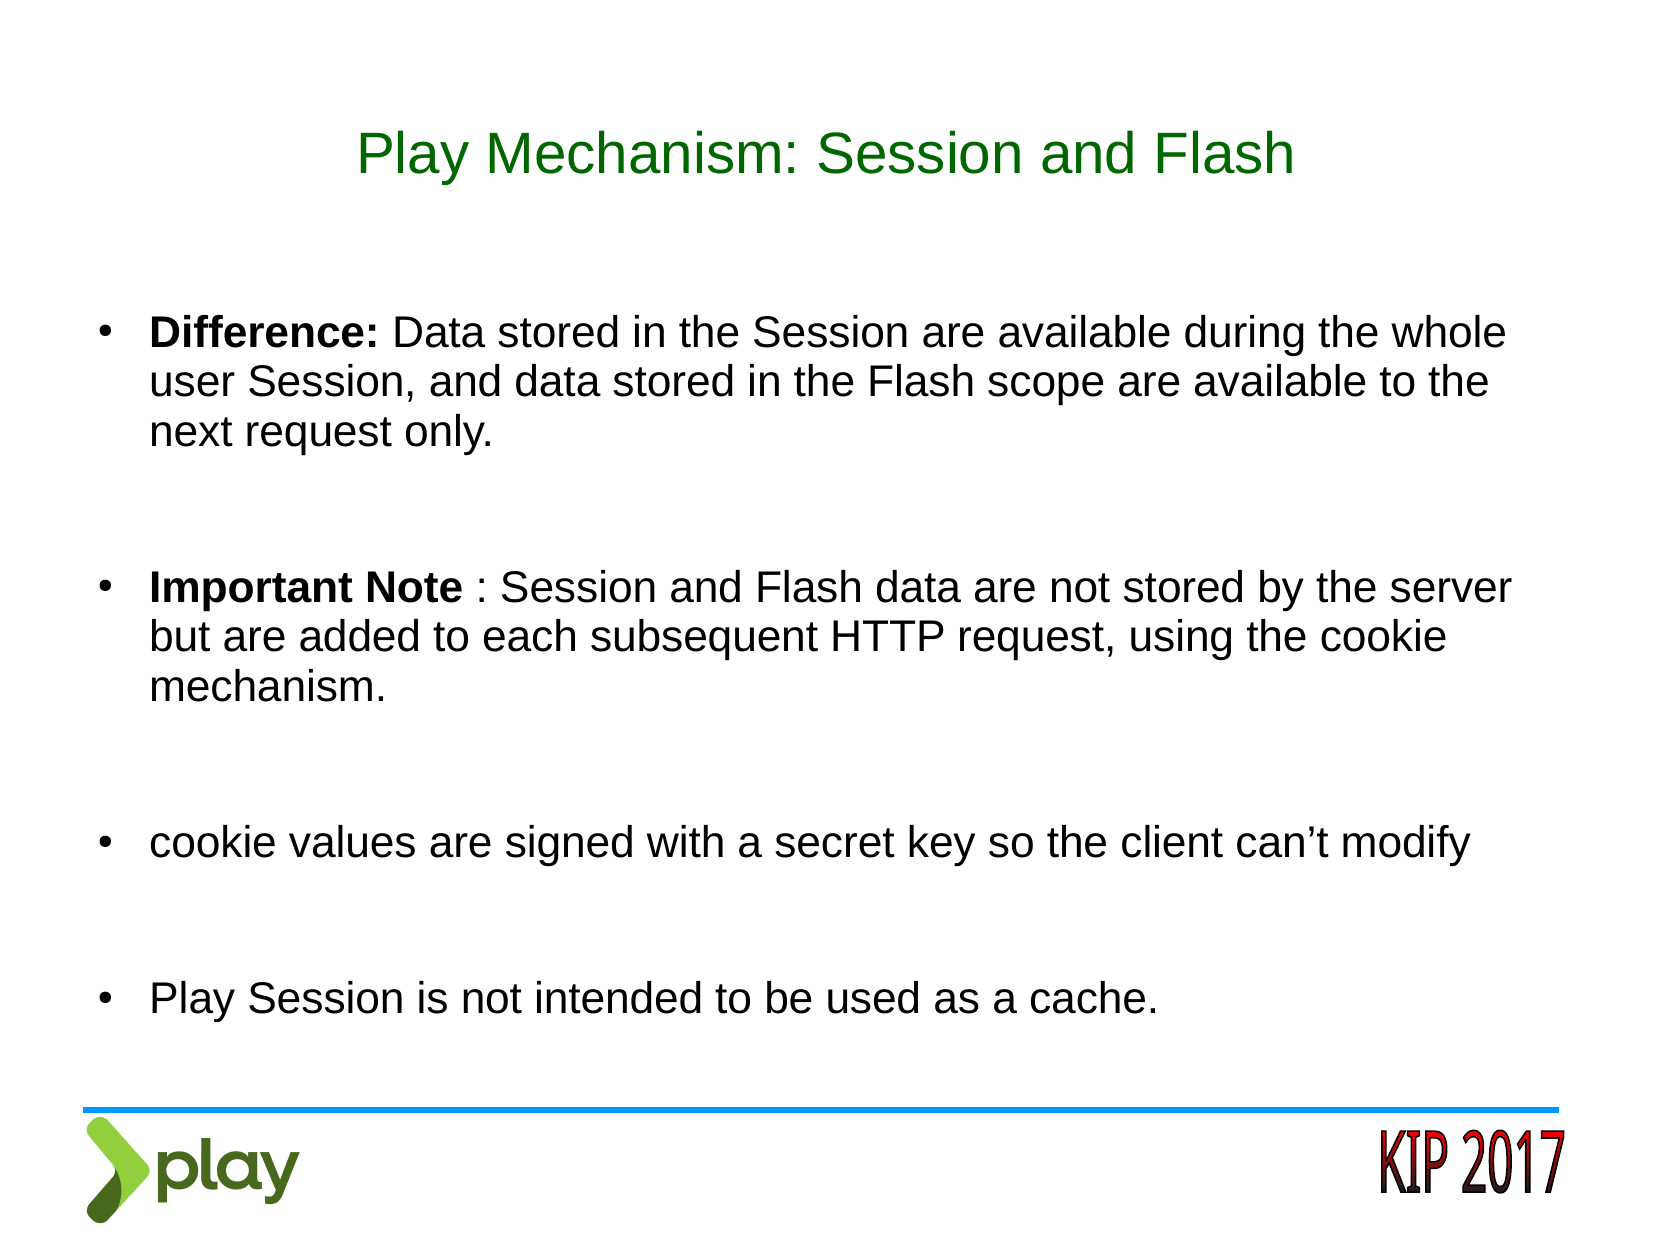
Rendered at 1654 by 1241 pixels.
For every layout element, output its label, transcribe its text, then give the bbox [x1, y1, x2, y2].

list Difference: Data stored in the Session are available during the whole user Session, and data stored in the Flash scope are available to the next request only. Important Note : Session and Flash data are not stored by the server but are added to each subsequent HTTP request, using the cookie mechanism. cookie values are signed with a secret key so the client can’t modify Play Session is not intended to be used as a cache. [80, 307, 1536, 1027]
title Play Mechanism: Session and Flash [82, 49, 1571, 257]
picture [73, 1111, 308, 1229]
